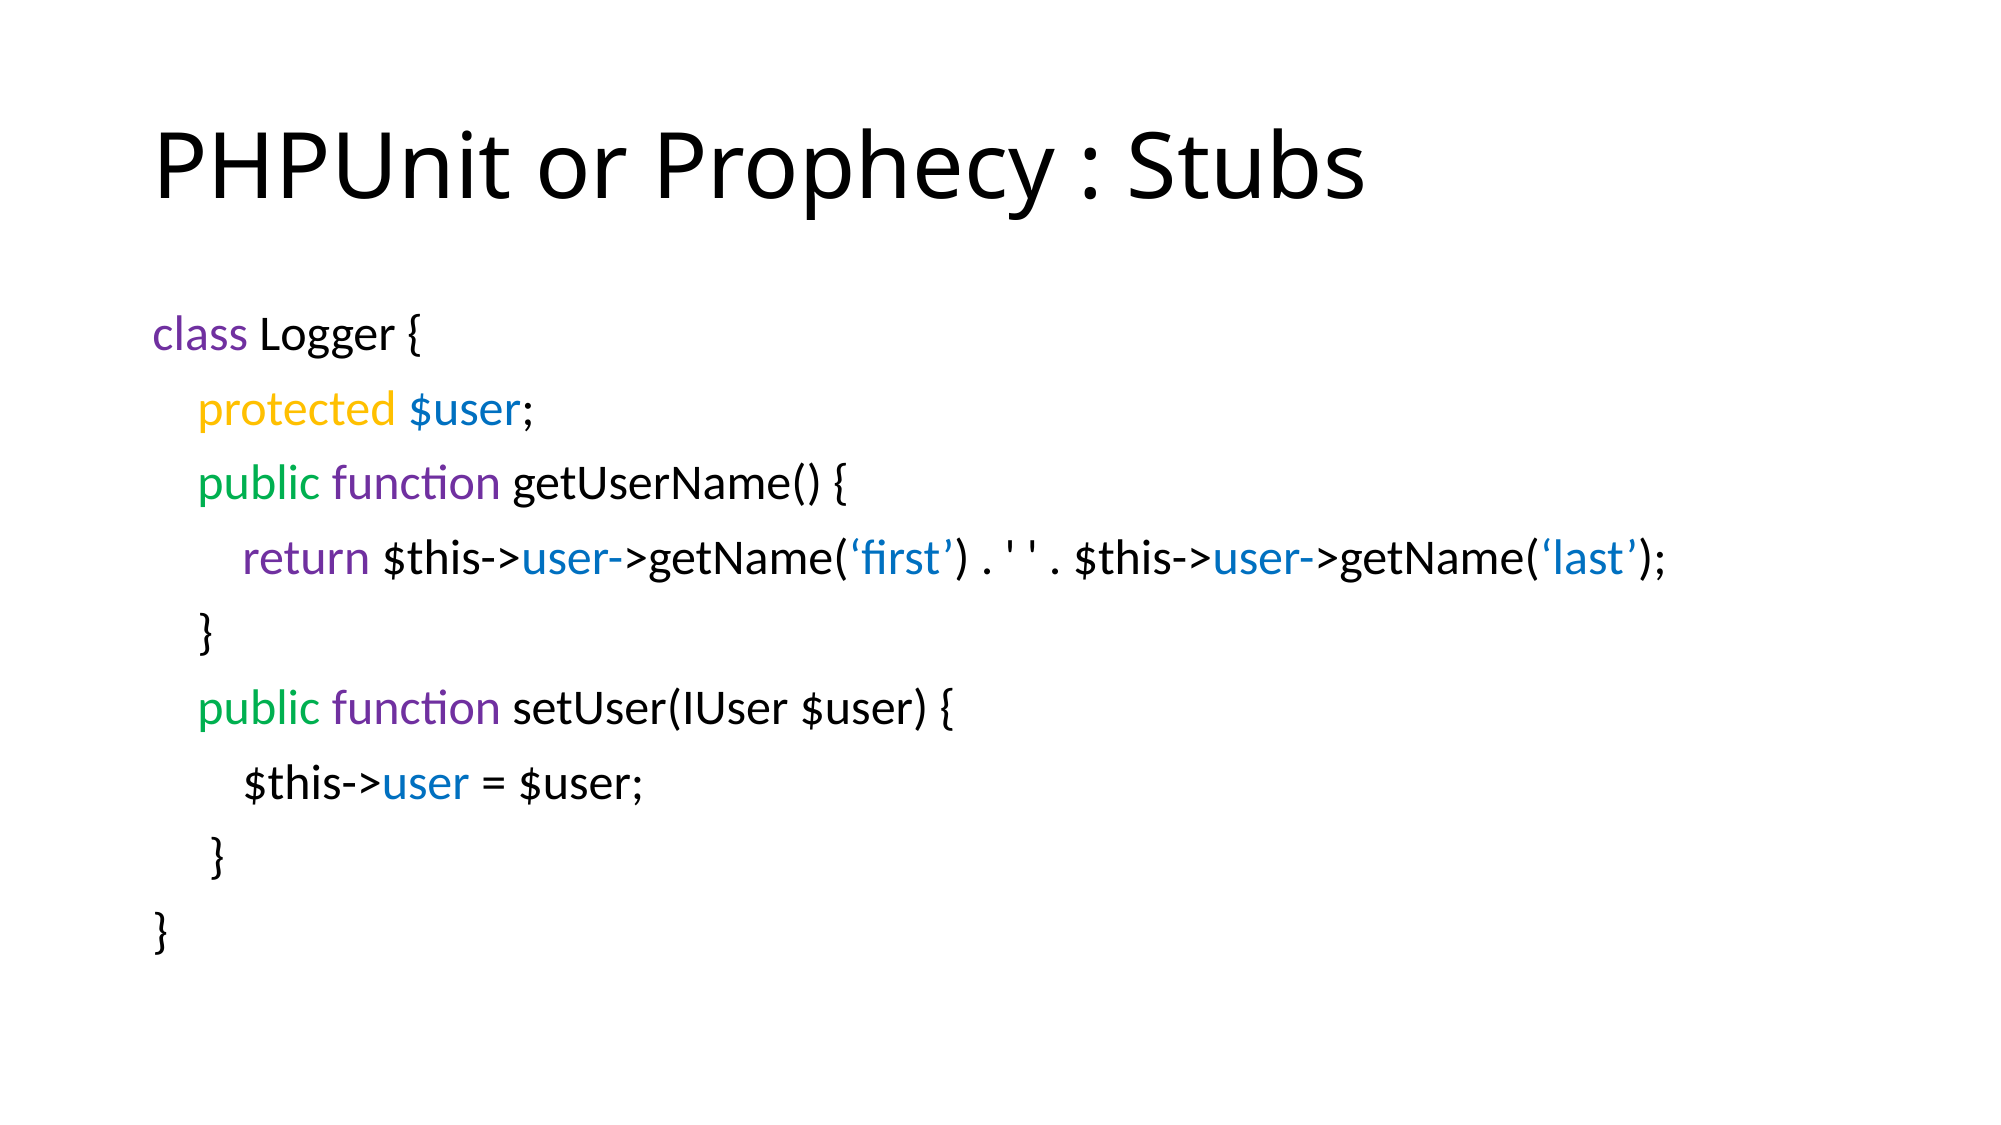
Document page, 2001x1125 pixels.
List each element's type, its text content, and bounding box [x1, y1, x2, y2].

title PHPUnit or Prophecy : Stubs [137, 59, 1863, 278]
list class Logger { protected $user; public function getUserName() { return $this->user->getName(‘first’) . ' ' . $this->user->getName(‘last’); } public function setUser(IUser $user) { $this->user = $user; } } [137, 299, 1863, 1014]
